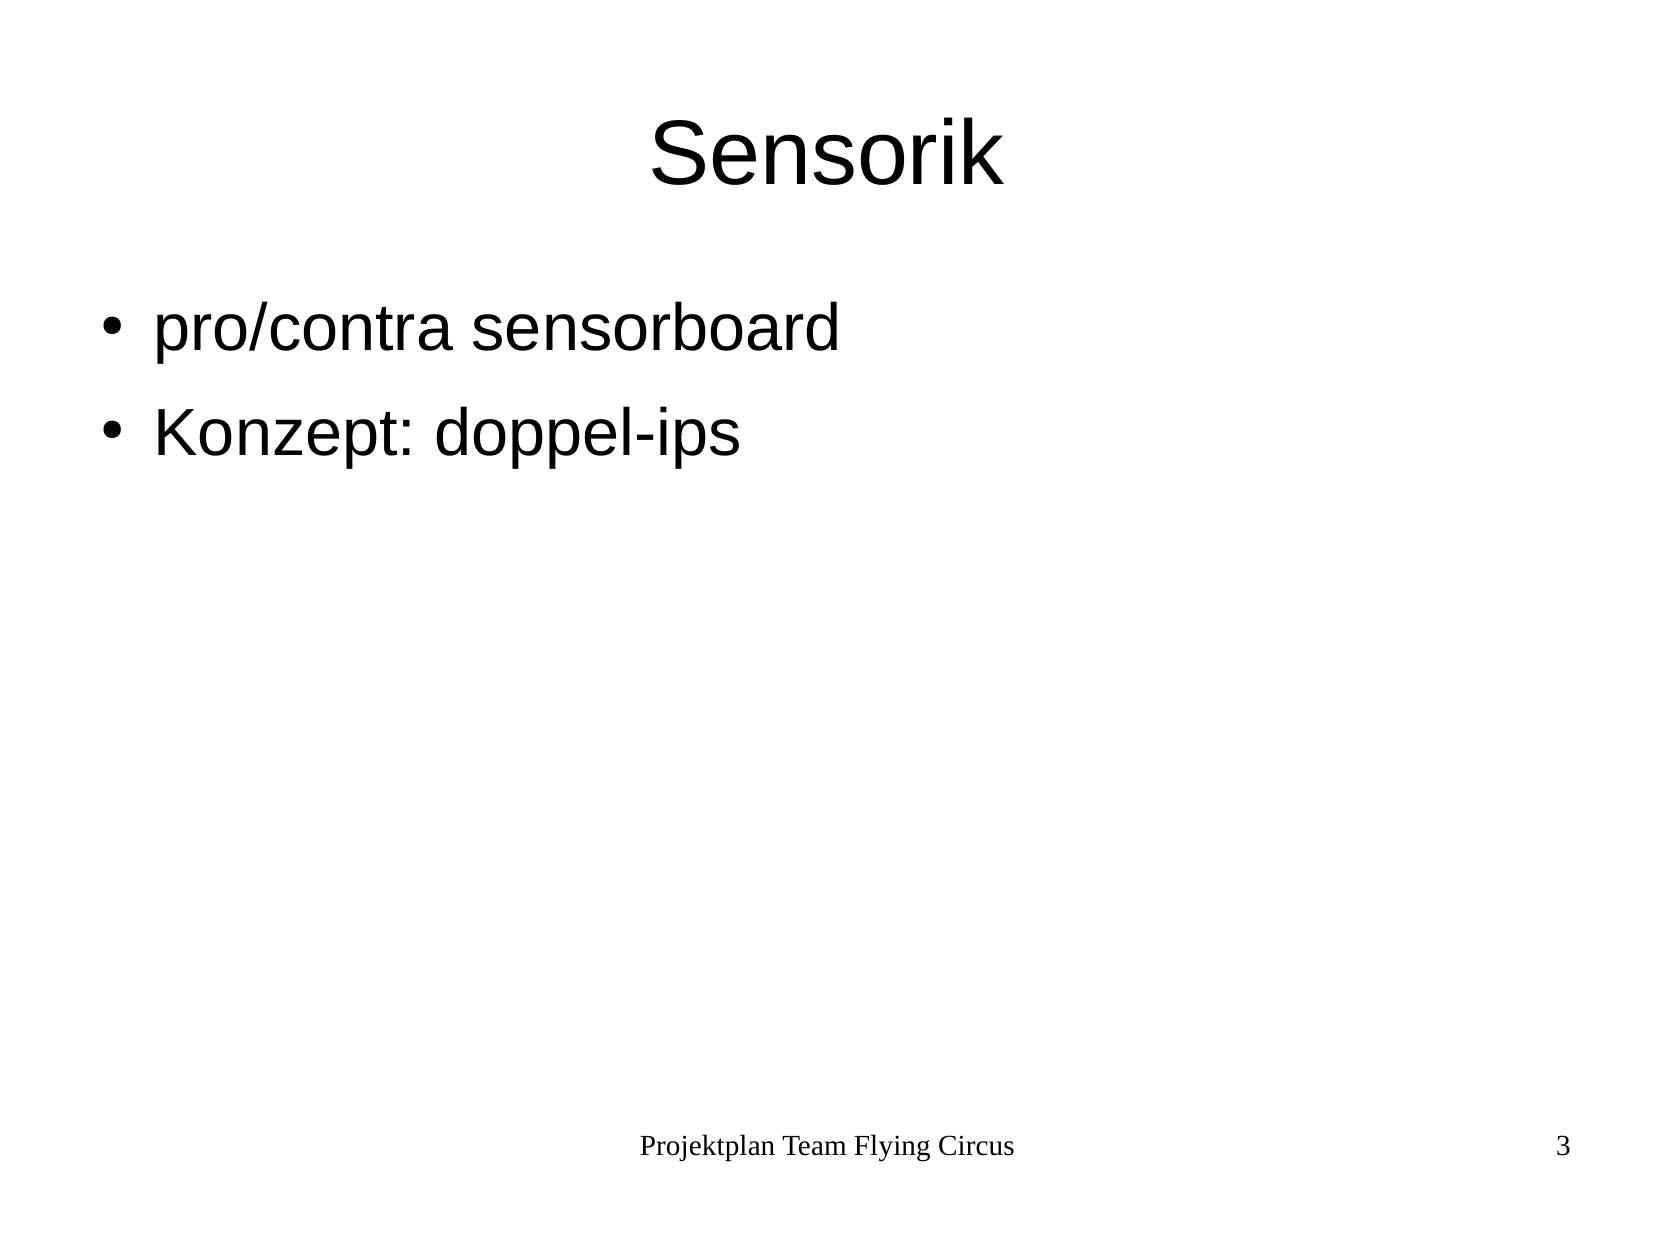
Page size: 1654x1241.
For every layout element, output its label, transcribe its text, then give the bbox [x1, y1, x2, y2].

title Sensorik [82, 56, 1571, 250]
list pro/contra sensorboard Konzept: doppel-ips [82, 290, 1571, 1094]
